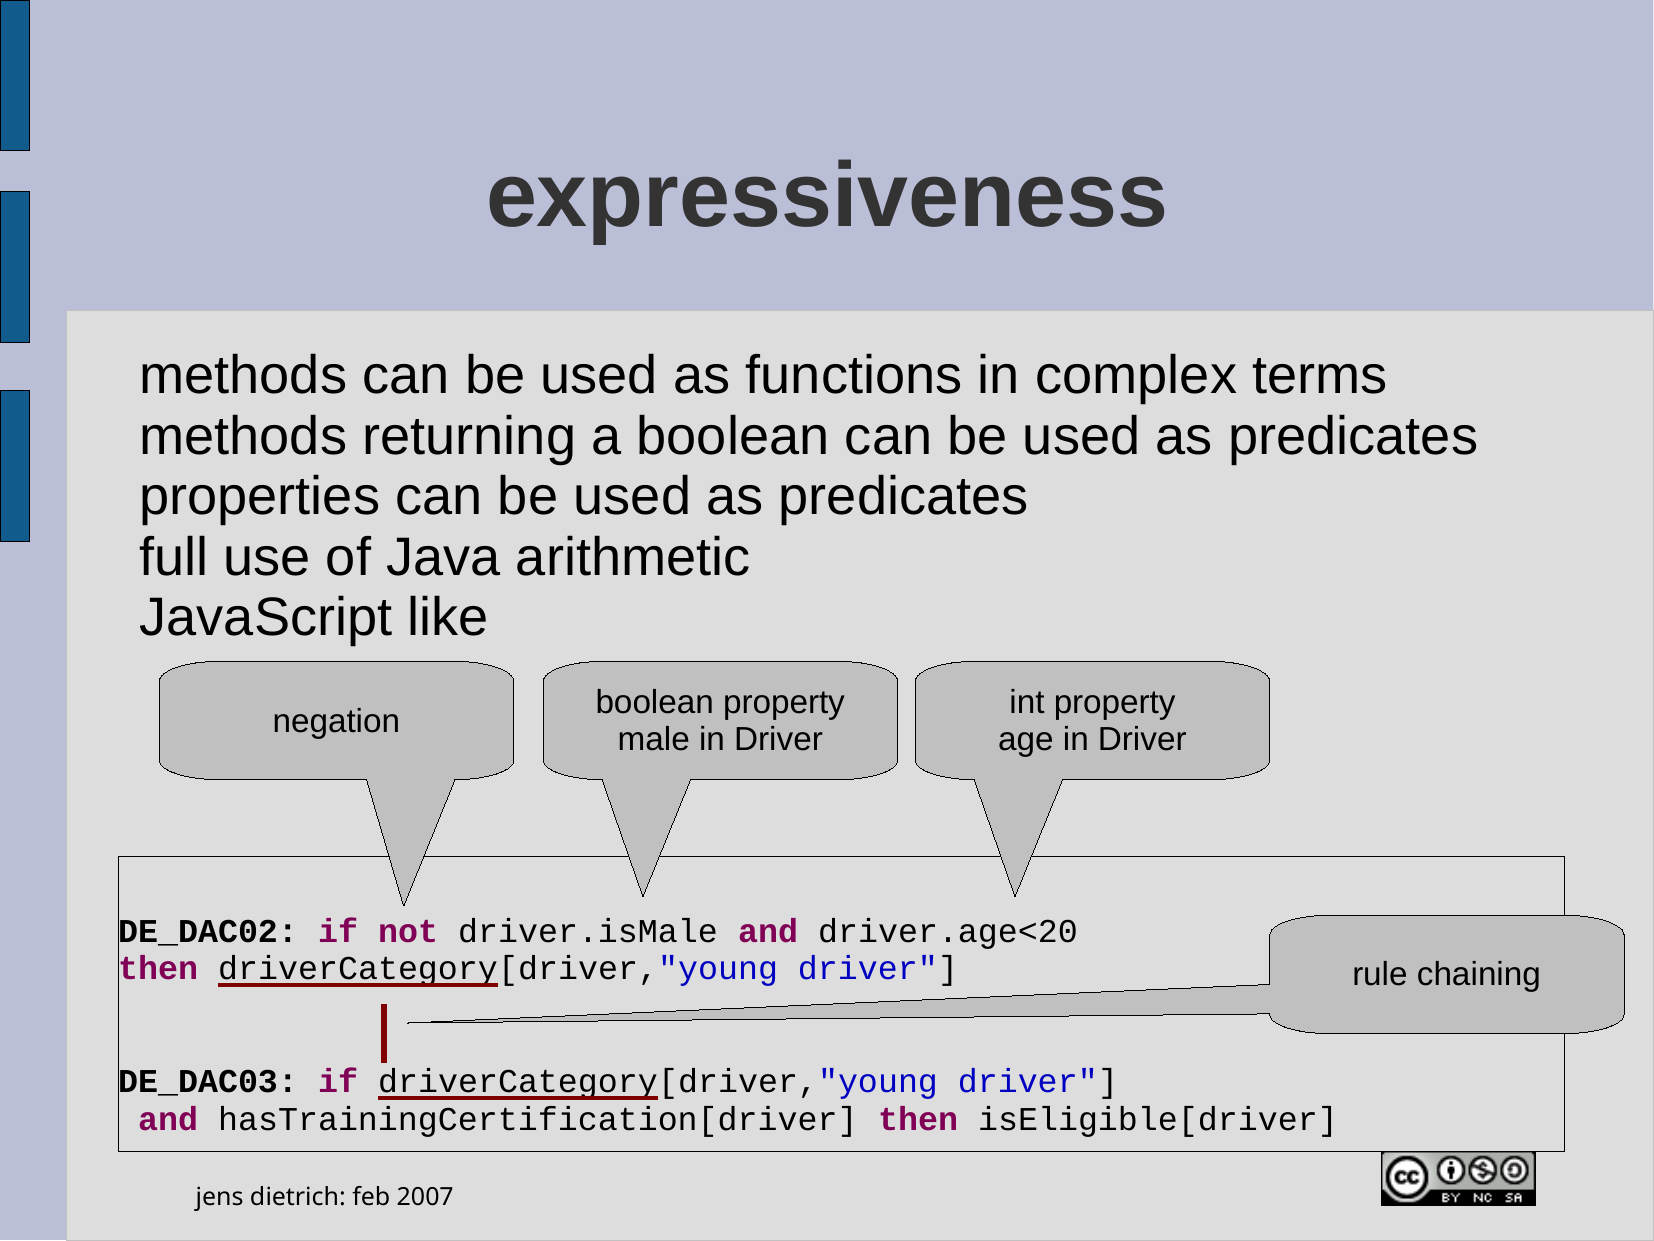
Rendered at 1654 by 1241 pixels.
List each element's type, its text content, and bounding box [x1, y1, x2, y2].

text_box rule chaining [407, 915, 1625, 1034]
text_box boolean property male in Driver [543, 661, 898, 897]
text_box DE_DAC02: if not driver.isMale and driver.age<20 then driverCategory[driver,"young driver"] DE_DAC03: if driverCategory[driver,"young driver"] and hasTrainingCertification[driver] then isEligible[driver] [118, 856, 1565, 1152]
text_box int property age in Driver [915, 661, 1270, 897]
picture [1381, 1152, 1536, 1206]
list methods can be used as functions in complex terms methods returning a boolean can be used as predicates properties can be used as predicates full use of Java arithmetic JavaScript like [121, 344, 1534, 856]
title expressiveness [121, 91, 1534, 299]
text_box negation [159, 661, 514, 906]
